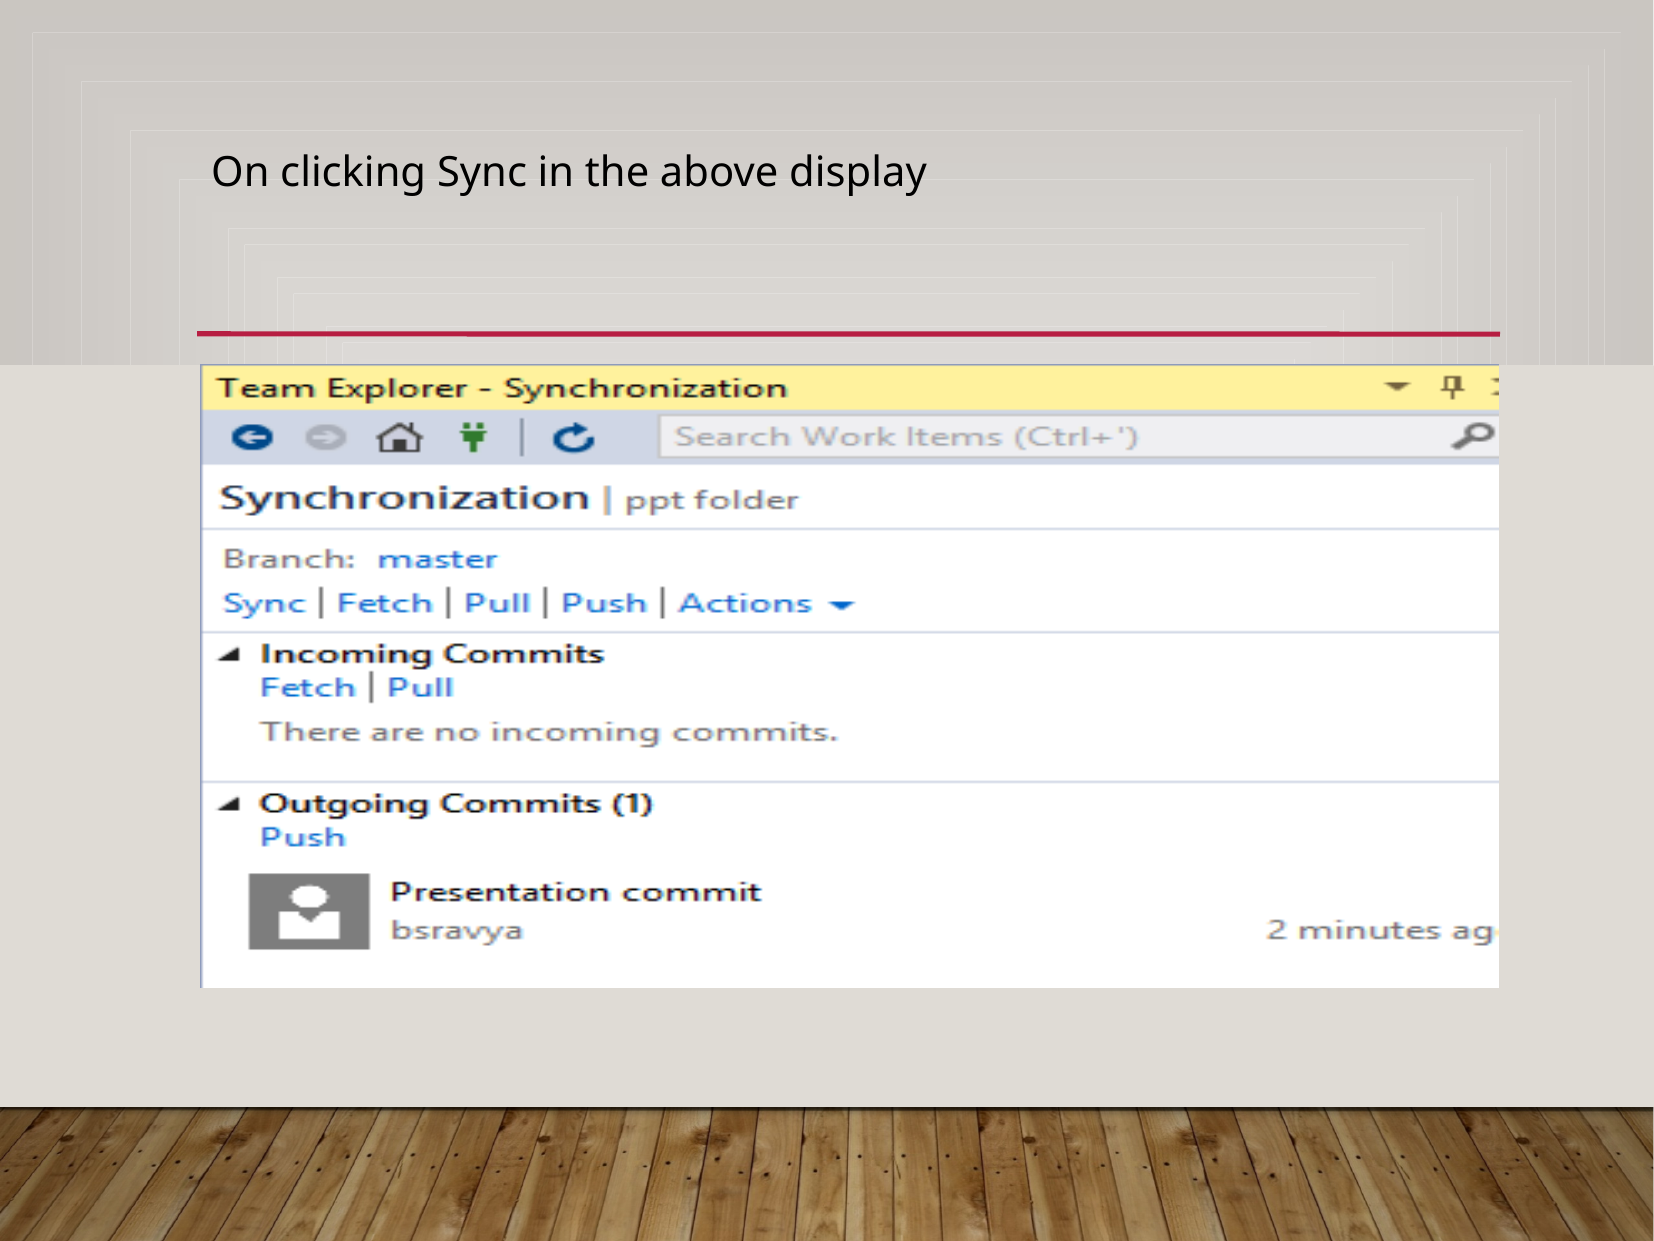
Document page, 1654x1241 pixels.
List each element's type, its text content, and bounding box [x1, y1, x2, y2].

title On clicking Sync in the above display [196, 145, 1499, 335]
picture [0, 1107, 1654, 1241]
picture [200, 364, 1499, 988]
